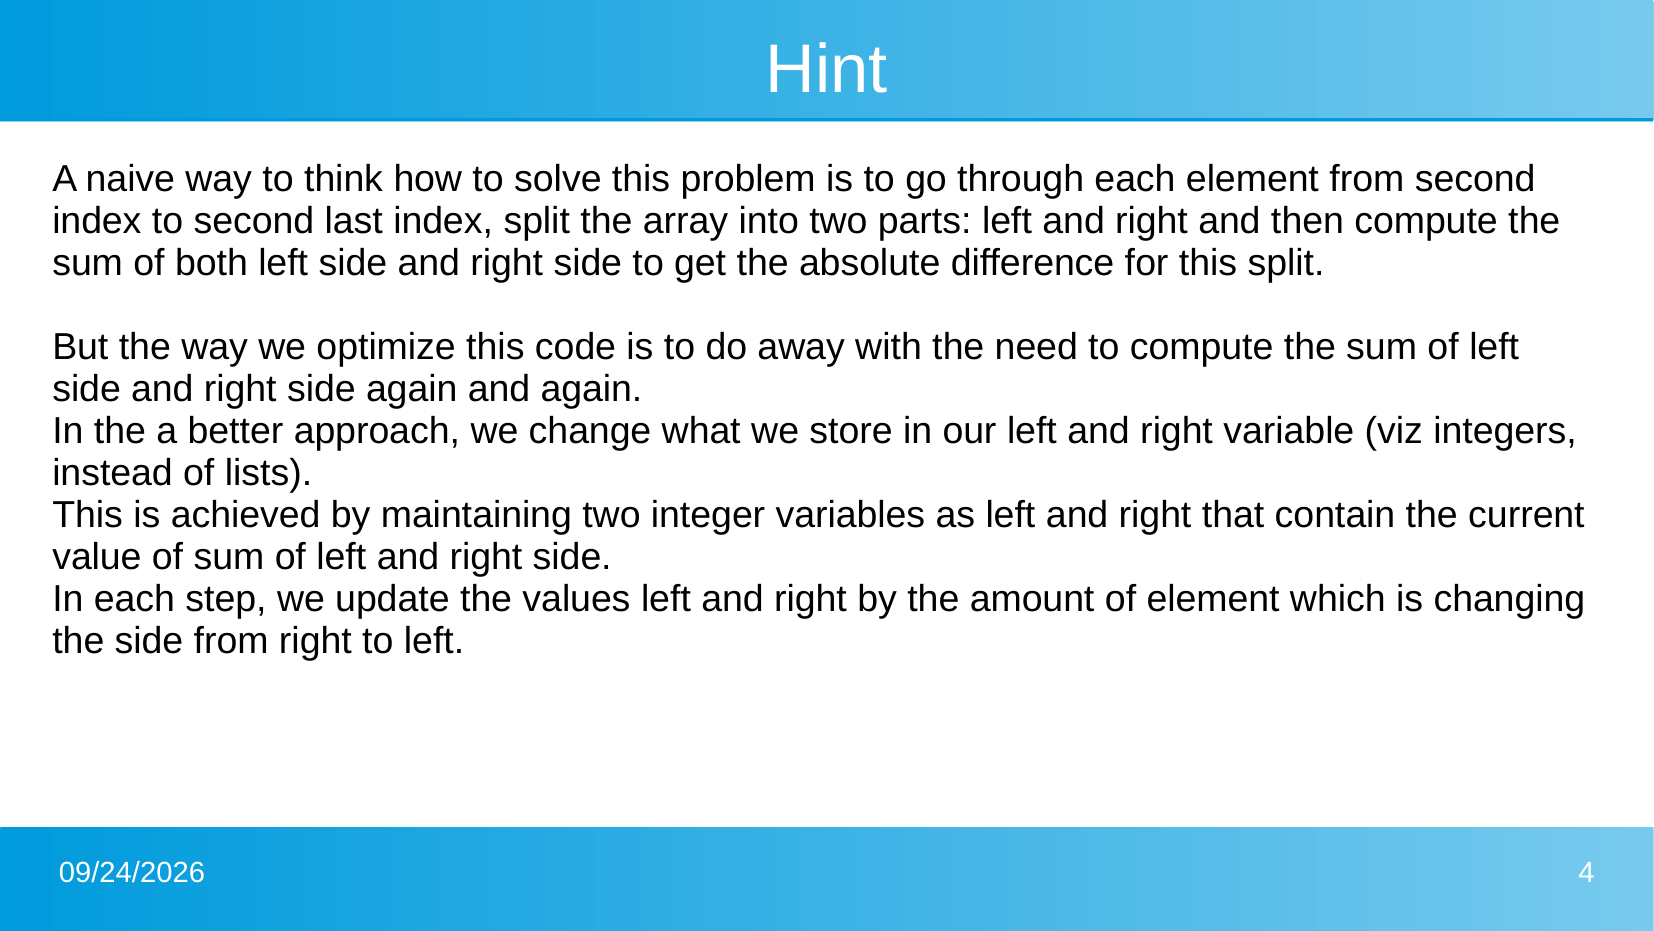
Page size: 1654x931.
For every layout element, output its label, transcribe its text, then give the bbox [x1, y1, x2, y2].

title Hint [59, 29, 1595, 108]
text_box A naive way to think how to solve this problem is to go through each element from second index to second last index, split the array into two parts: left and right and then compute the sum of both left side and right side to get the absolute difference for this split. But the way we optimize this code is to do away with the need to compute the sum of left side and right side again and again. In the a better approach, we change what we store in our left and right variable (viz integers, instead of lists). This is achieved by maintaining two integer variables as left and right that contain the current value of sum of left and right side. In each step, we update the values left and right by the amount of element which is changing the side from right to left. [37, 150, 1613, 788]
